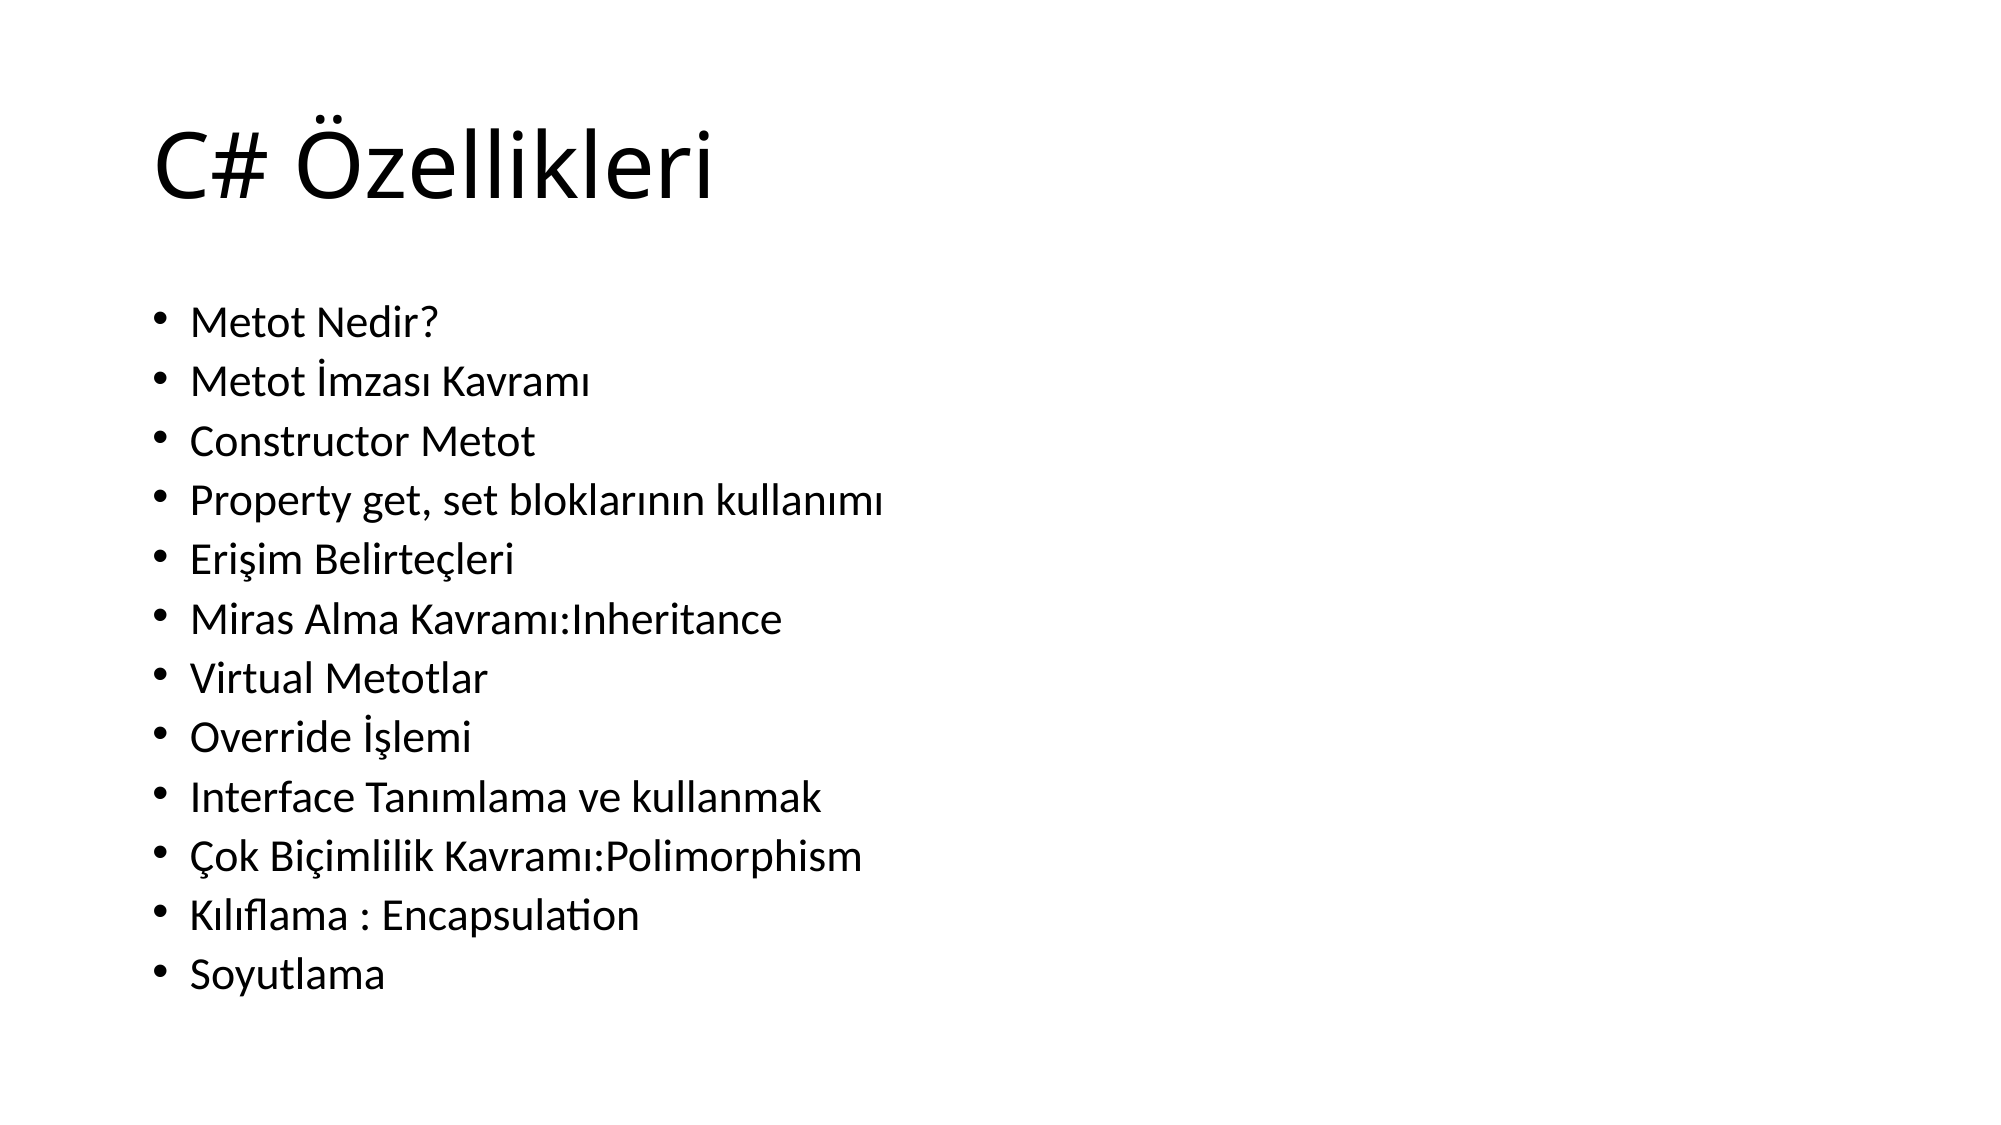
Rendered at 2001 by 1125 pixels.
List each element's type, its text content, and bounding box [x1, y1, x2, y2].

title C# Özellikleri [137, 59, 1863, 278]
list Metot Nedir? Metot İmzası Kavramı Constructor Metot Property get, set bloklarının kullanımı Erişim Belirteçleri Miras Alma Kavramı:Inheritance Virtual Metotlar Override İşlemi Interface Tanımlama ve kullanmak Çok Biçimlilik Kavramı:Polimorphism Kılıflama : Encapsulation Soyutlama [137, 299, 1863, 1014]
